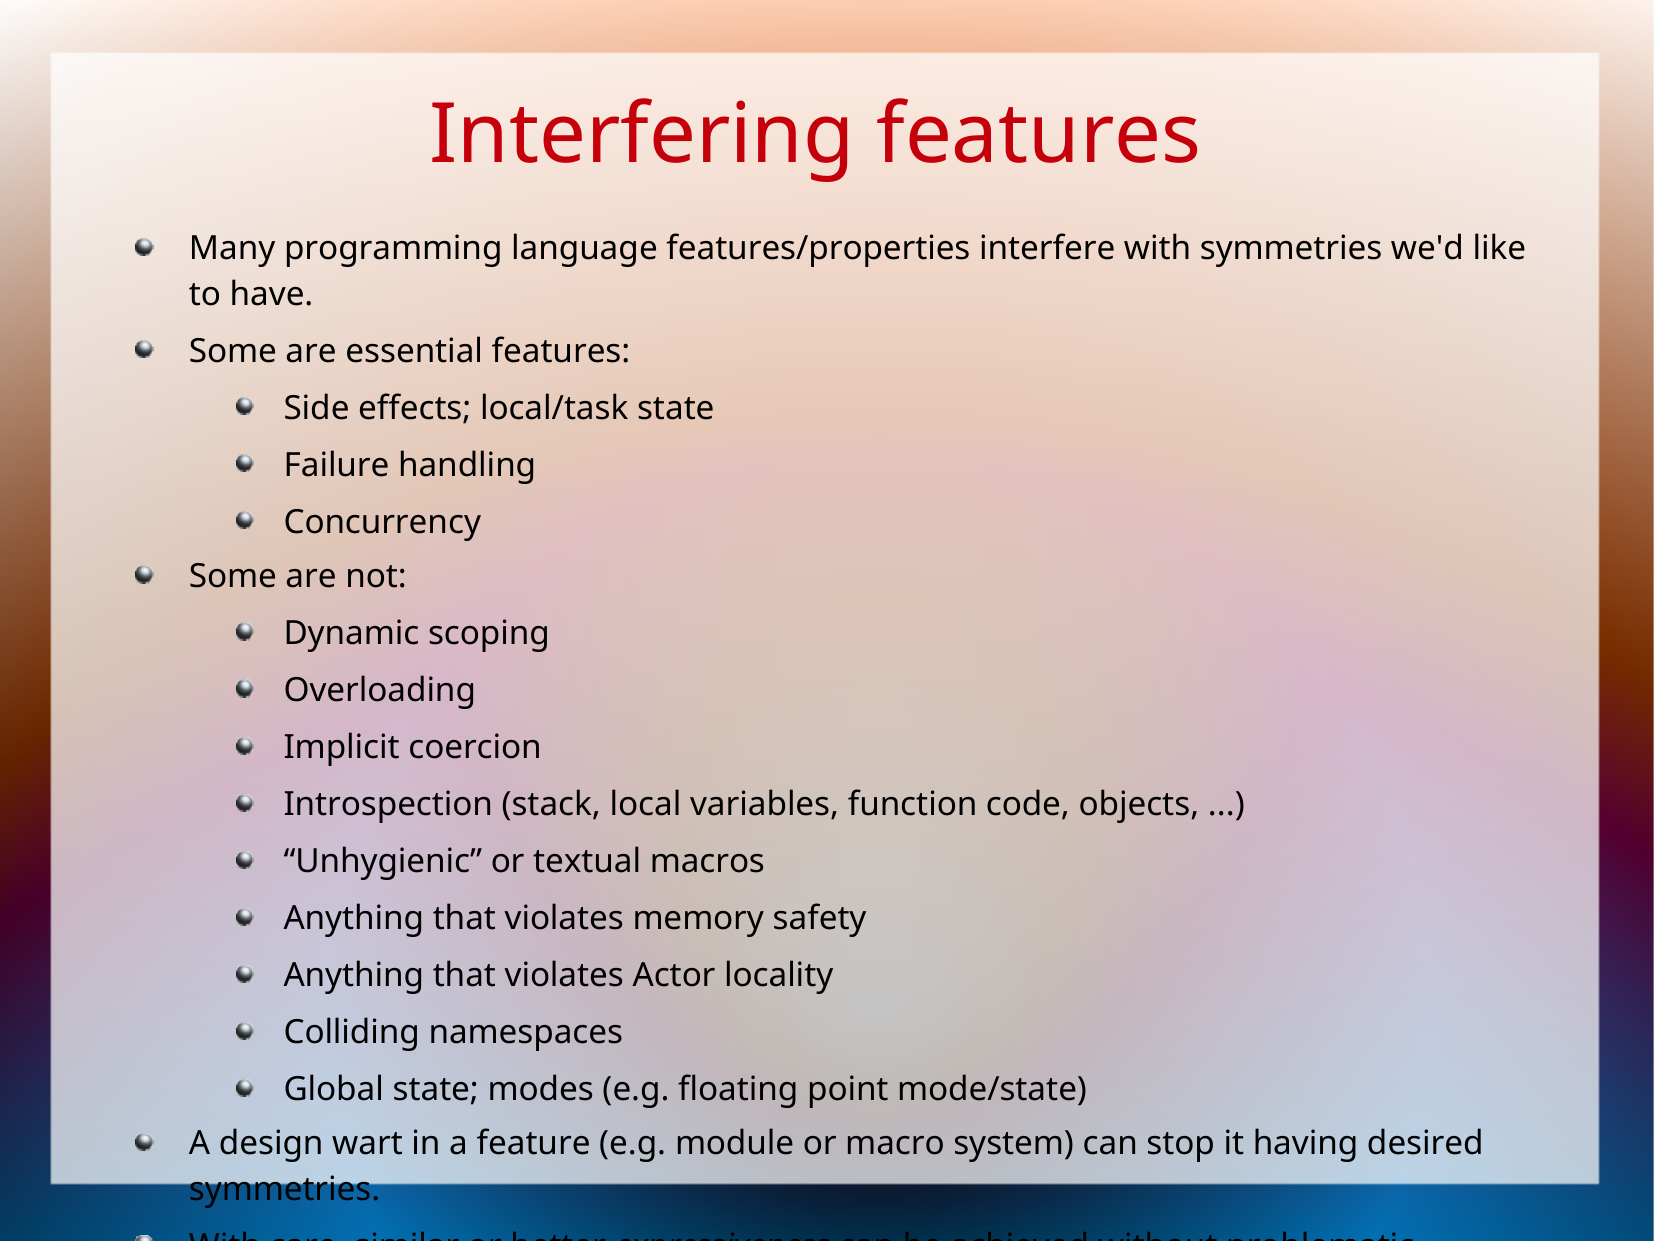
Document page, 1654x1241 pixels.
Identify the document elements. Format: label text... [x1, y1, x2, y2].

title Interfering features [71, 52, 1561, 207]
picture [0, 0, 1654, 1241]
list Many programming language features/properties interfere with symmetries we'd like to have. Some are essential features: Side effects; local/task state Failure handling Concurrency Some are not: Dynamic scoping Overloading Implicit coercion Introspection (stack, local variables, function code, objects, ...) “Unhygienic” or textual macros Anything that violates memory safety Anything that violates Actor locality Colliding namespaces Global state; modes (e.g. floating point mode/state) A design wart in a feature (e.g. module or macro system) can stop it having desired symmetries. With care, similar or better expressiveness can be achieved without problematic features, or with restricted variations on them... but what do we do about the essential ones? [118, 224, 1536, 1133]
